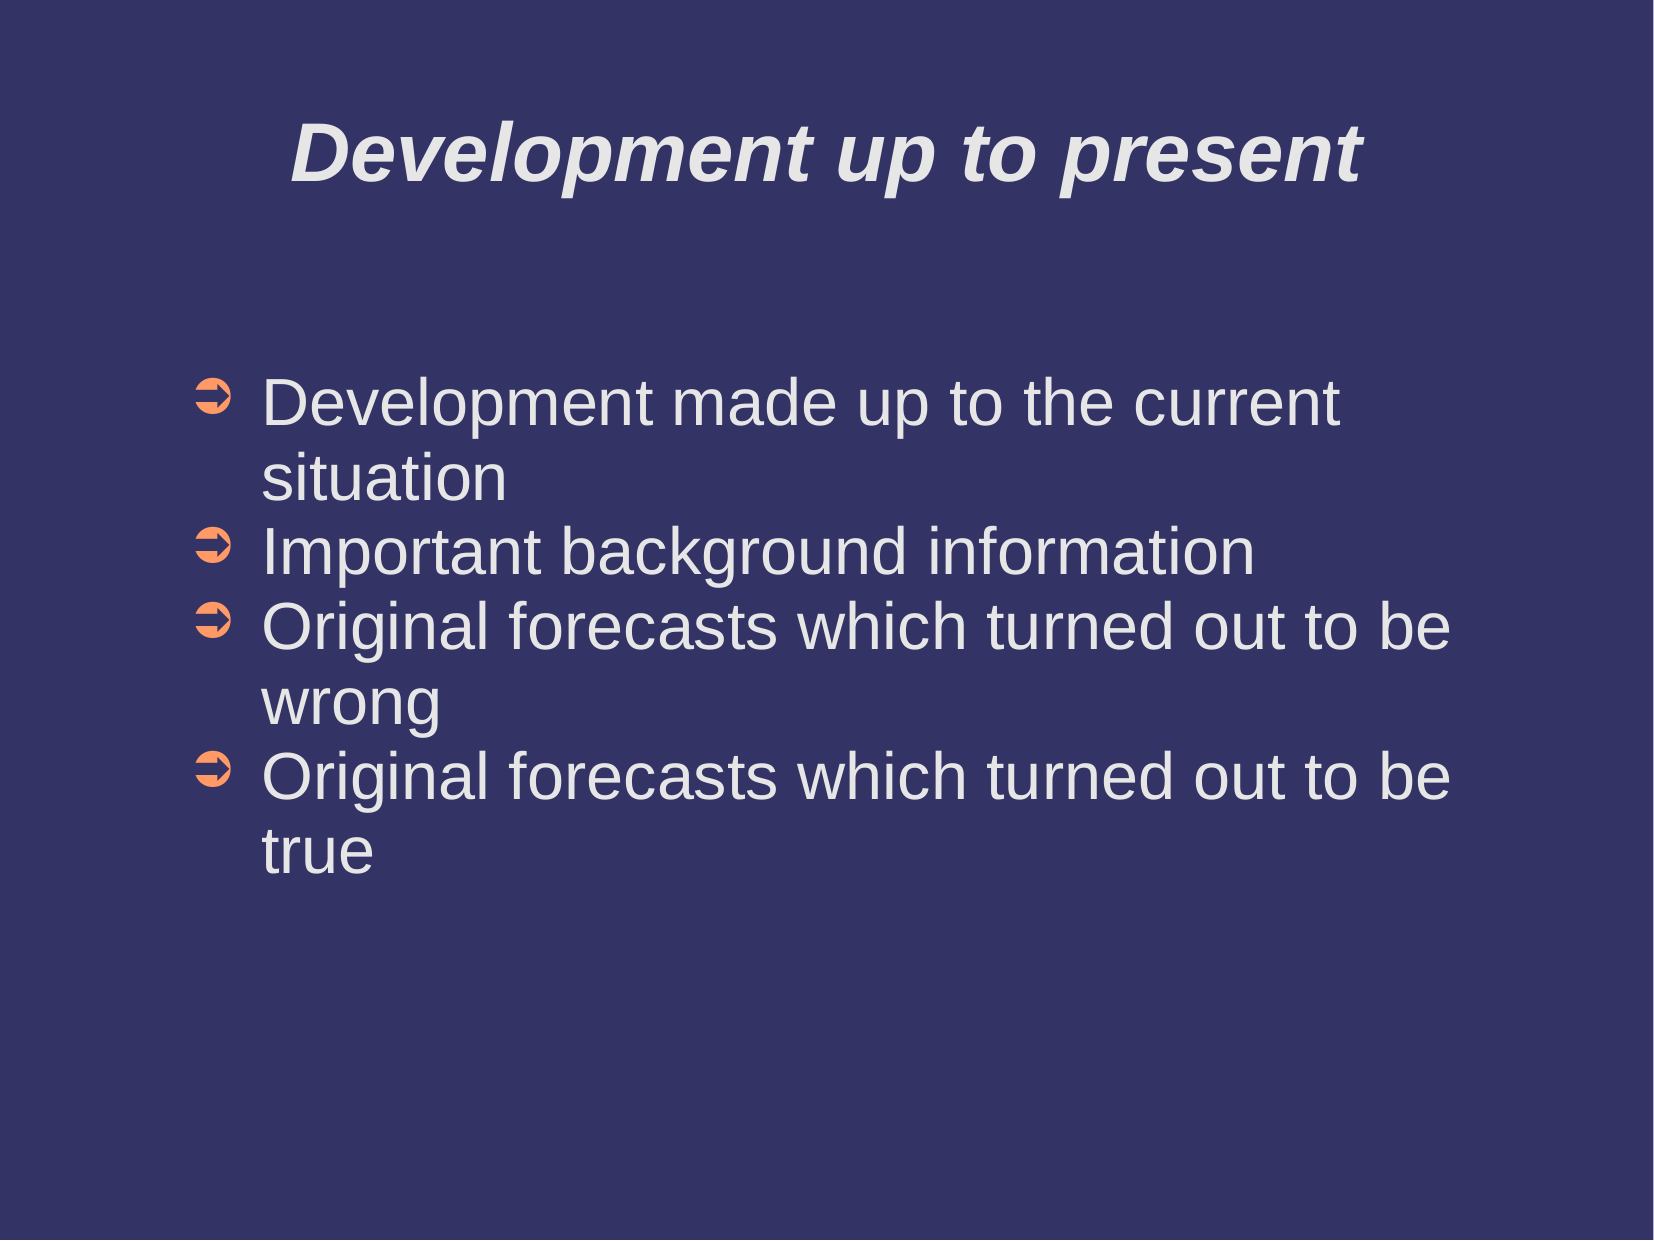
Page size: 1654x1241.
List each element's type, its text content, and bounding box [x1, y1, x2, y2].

list Development made up to the current situation Important background information Original forecasts which turned out to be wrong Original forecasts which turned out to be true [178, 364, 1570, 1147]
title Development up to present [82, 49, 1571, 257]
